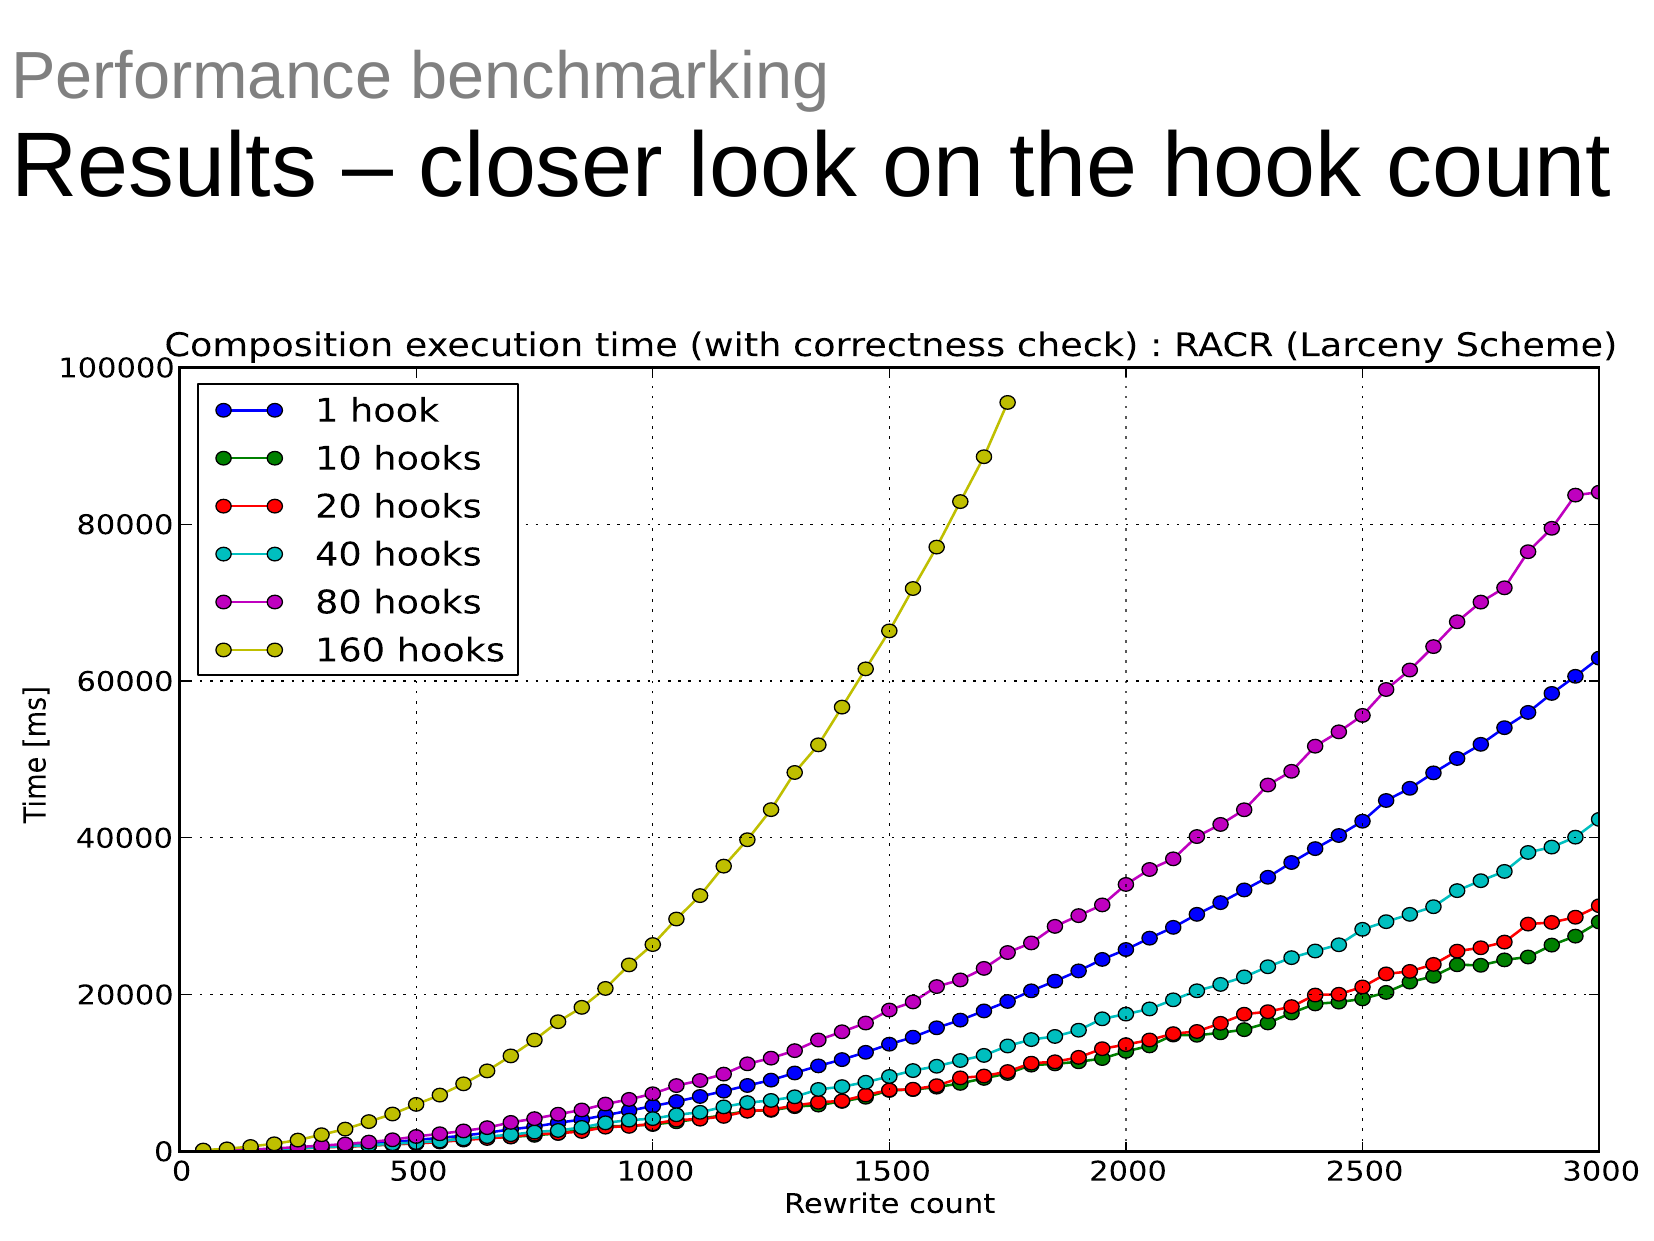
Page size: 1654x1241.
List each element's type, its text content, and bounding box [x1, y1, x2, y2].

text_box Performance benchmarking Results – closer look on the hook count [11, 38, 1644, 216]
picture [0, 315, 1654, 1229]
